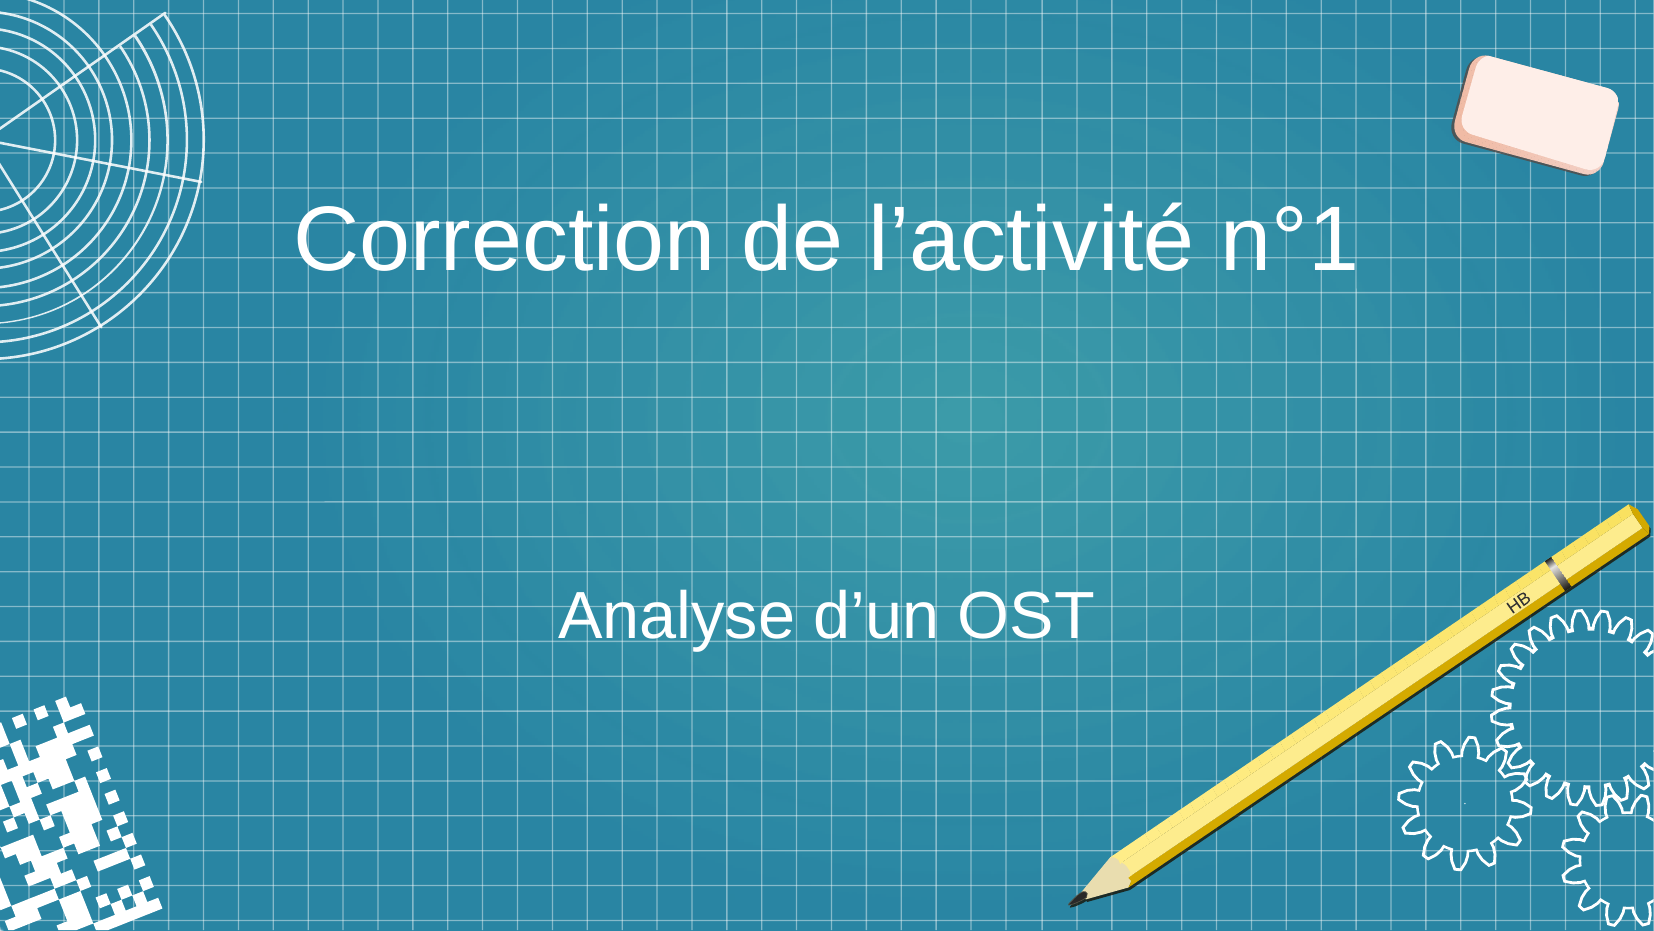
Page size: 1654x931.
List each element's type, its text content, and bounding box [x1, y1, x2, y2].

subtitle Analyse d’un OST [82, 389, 1571, 842]
title Correction de l’activité n°1 [82, 132, 1571, 346]
